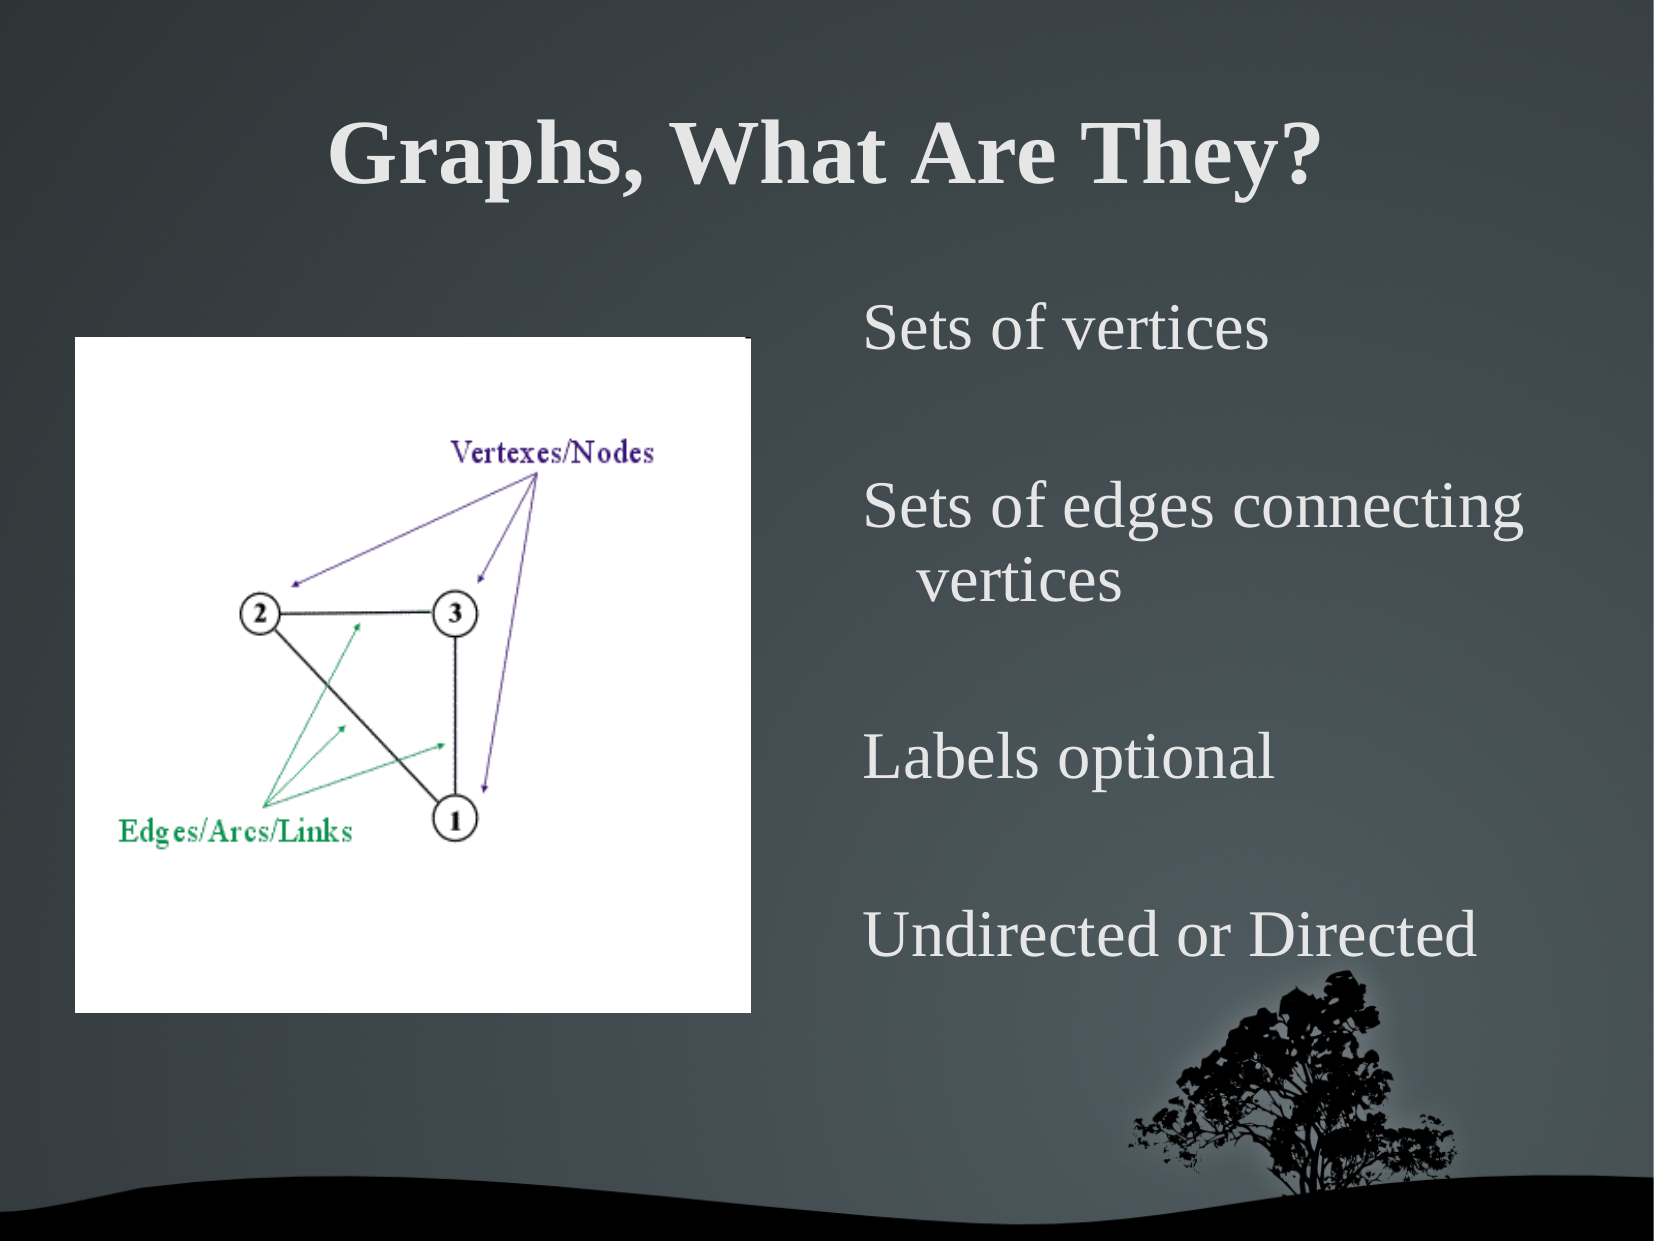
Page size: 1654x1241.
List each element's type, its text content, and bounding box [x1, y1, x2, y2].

list Sets of vertices Sets of edges connecting vertices Labels optional Undirected or Directed [845, 290, 1572, 1094]
title Graphs, What Are They? [82, 49, 1571, 257]
picture [0, 0, 1654, 1241]
